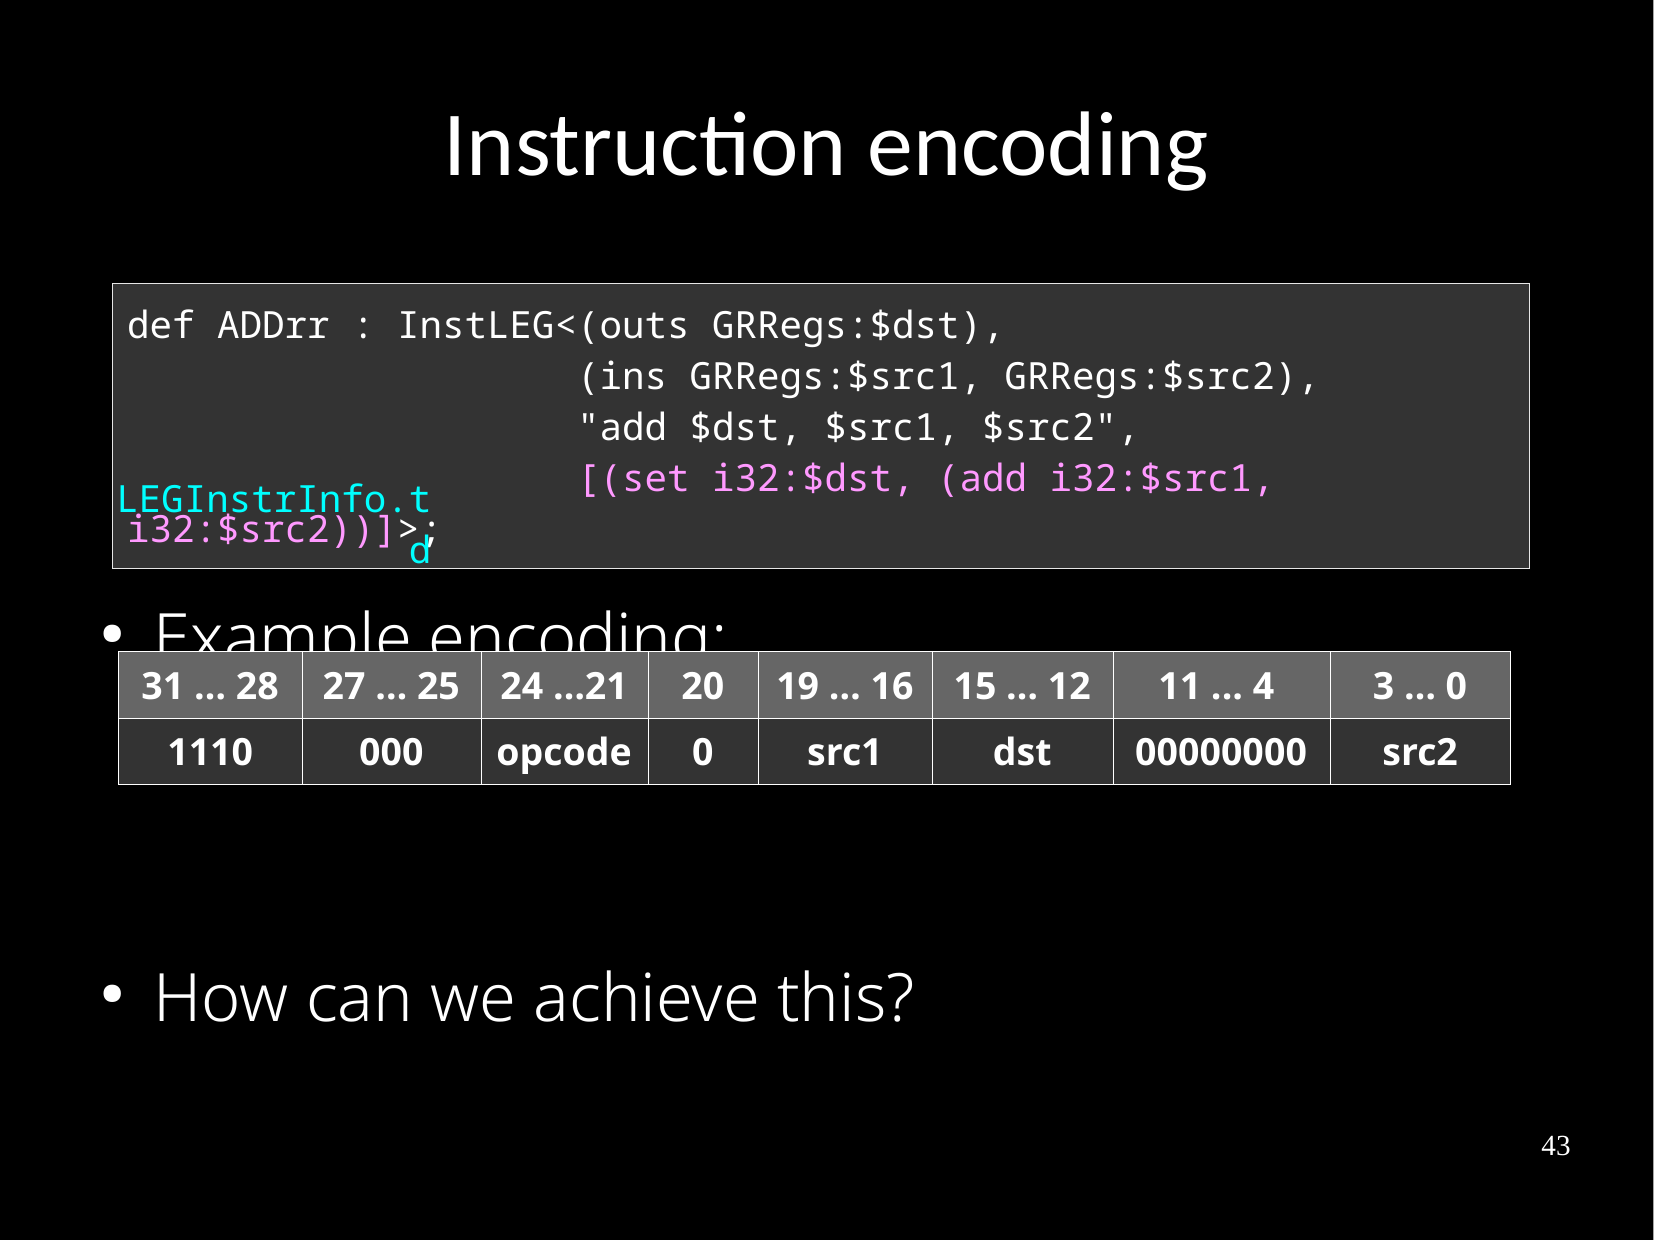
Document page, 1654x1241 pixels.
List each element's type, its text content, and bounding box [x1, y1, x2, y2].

table_header 11 ... 4 [1114, 652, 1330, 718]
table_cell 000 [303, 719, 481, 784]
table_cell src1 [759, 719, 932, 784]
text_box def ADDrr : InstLEG<(outs GRRegs:$dst), (ins GRRegs:$src1, GRRegs:$src2), "add $dst, $src1, $src2", [(set i32:$dst, (add i32:$src1, i32:$src2))]>; [112, 283, 1530, 349]
table_header 20 [649, 652, 758, 718]
table_cell 00000000 [1114, 719, 1330, 784]
table_header 15 … 12 [933, 652, 1113, 718]
table_header 3 … 0 [1331, 652, 1510, 718]
list Example encoding: How can we achieve this? [82, 349, 1571, 1069]
table_header 19 … 16 [759, 652, 932, 718]
table_header 31 … 28 [119, 652, 302, 718]
table_cell opcode [482, 719, 648, 784]
title Instruction encoding [82, 49, 1571, 257]
table_header 27 … 25 [303, 652, 481, 718]
table_cell dst [933, 719, 1113, 784]
table_cell 1110 [119, 719, 302, 784]
table_cell 0 [649, 719, 758, 784]
table_header 24 …21 [482, 652, 648, 718]
table_cell src2 [1331, 719, 1510, 784]
